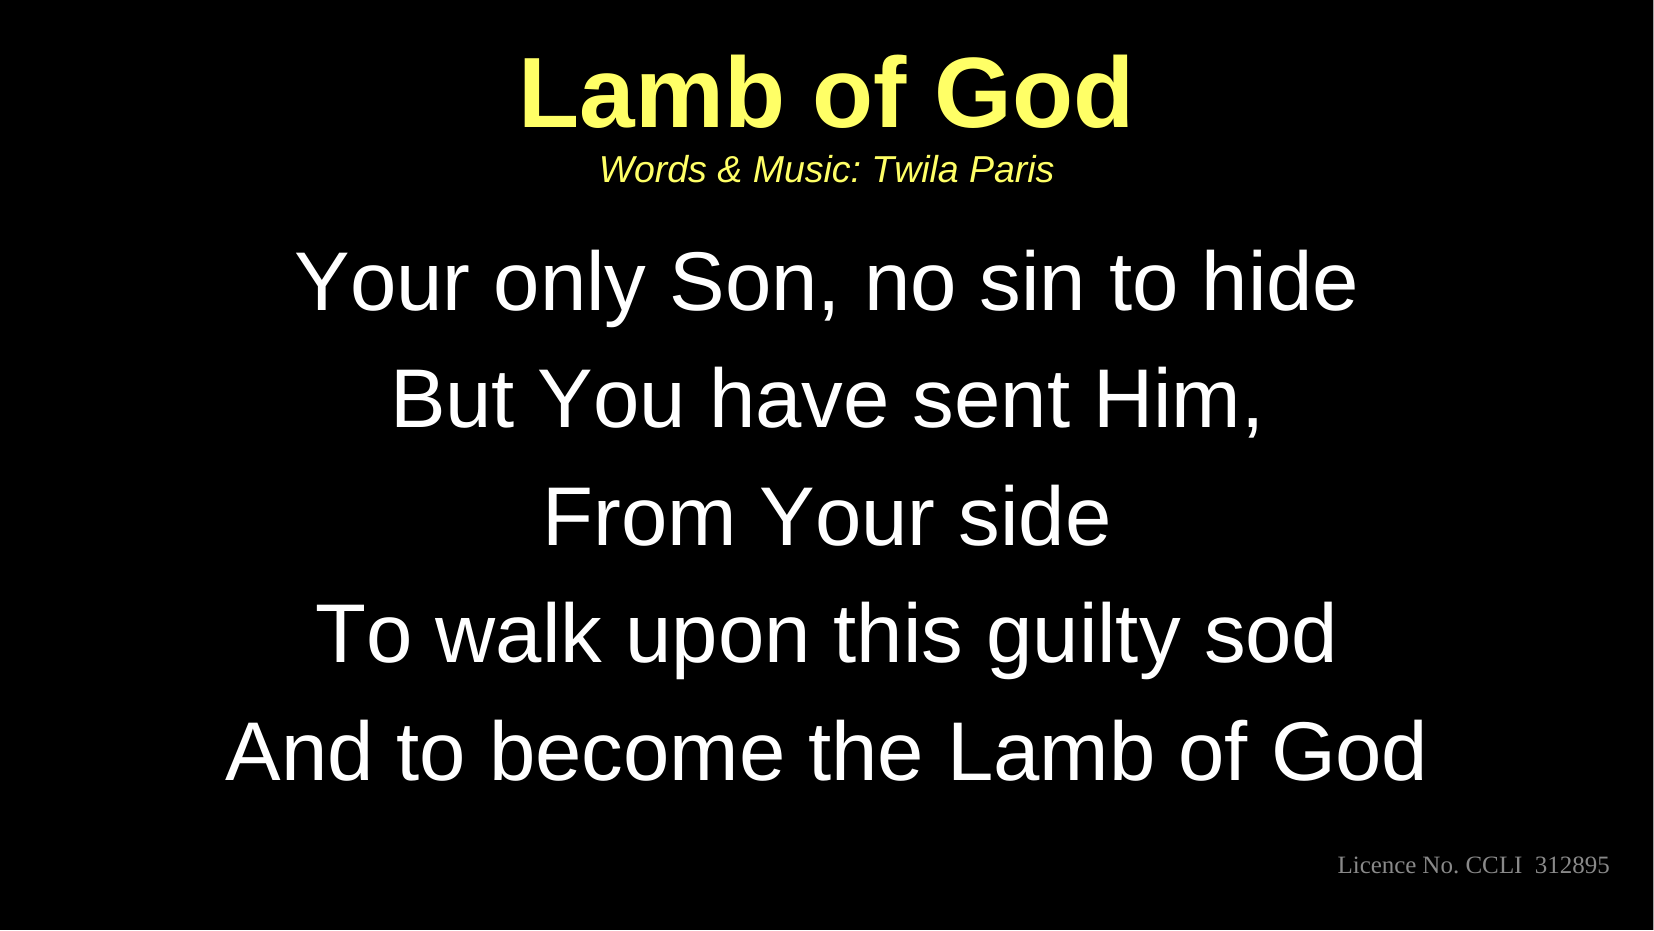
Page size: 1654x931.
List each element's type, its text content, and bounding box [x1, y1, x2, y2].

text_box Licence No. CCLI 312895 [1275, 840, 1626, 887]
text_box Lamb of God Words & Music: Twila Paris [0, 36, 1654, 193]
text_box Your only Son, no sin to hide But You have sent Him, From Your side To walk upon this guilty sod And to become the Lamb of God [0, 230, 1654, 922]
